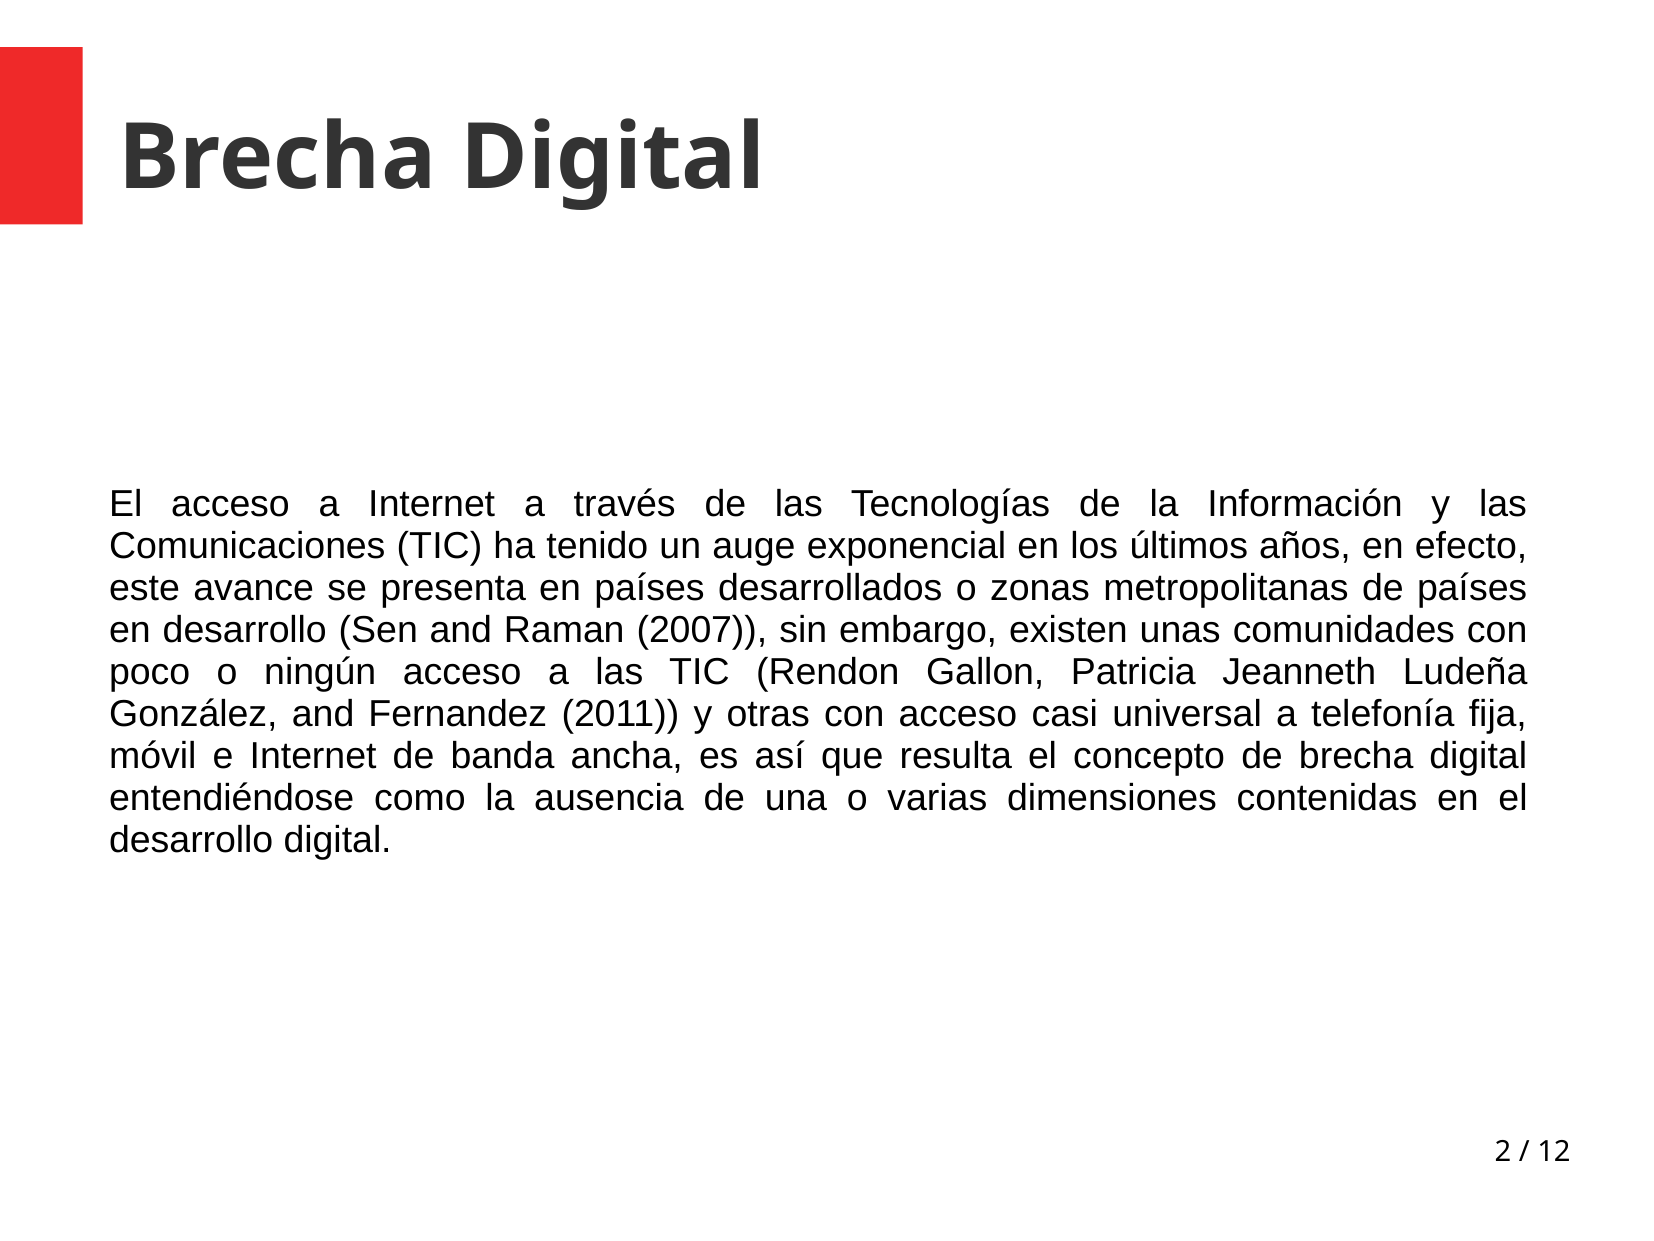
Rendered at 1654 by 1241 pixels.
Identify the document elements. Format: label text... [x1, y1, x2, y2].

text_box El acceso a Internet a través de las Tecnologías de la Información y las Comunicaciones (TIC) ha tenido un auge exponencial en los últimos años, en efecto, este avance se presenta en países desarrollados o zonas metropolitanas de países en desarrollo (Sen and Raman (2007)), sin embargo, existen unas comunidades con poco o ningún acceso a las TIC (Rendon Gallon, Patricia Jeanneth Ludeña González, and Fernandez (2011)) y otras con acceso casi universal a telefonía fija, móvil e Internet de banda ancha, es así que resulta el concepto de brecha digital entendiéndose como la ausencia de una o varias dimensiones contenidas en el desarrollo digital. [94, 475, 1543, 869]
title Brecha Digital [118, 49, 1571, 257]
